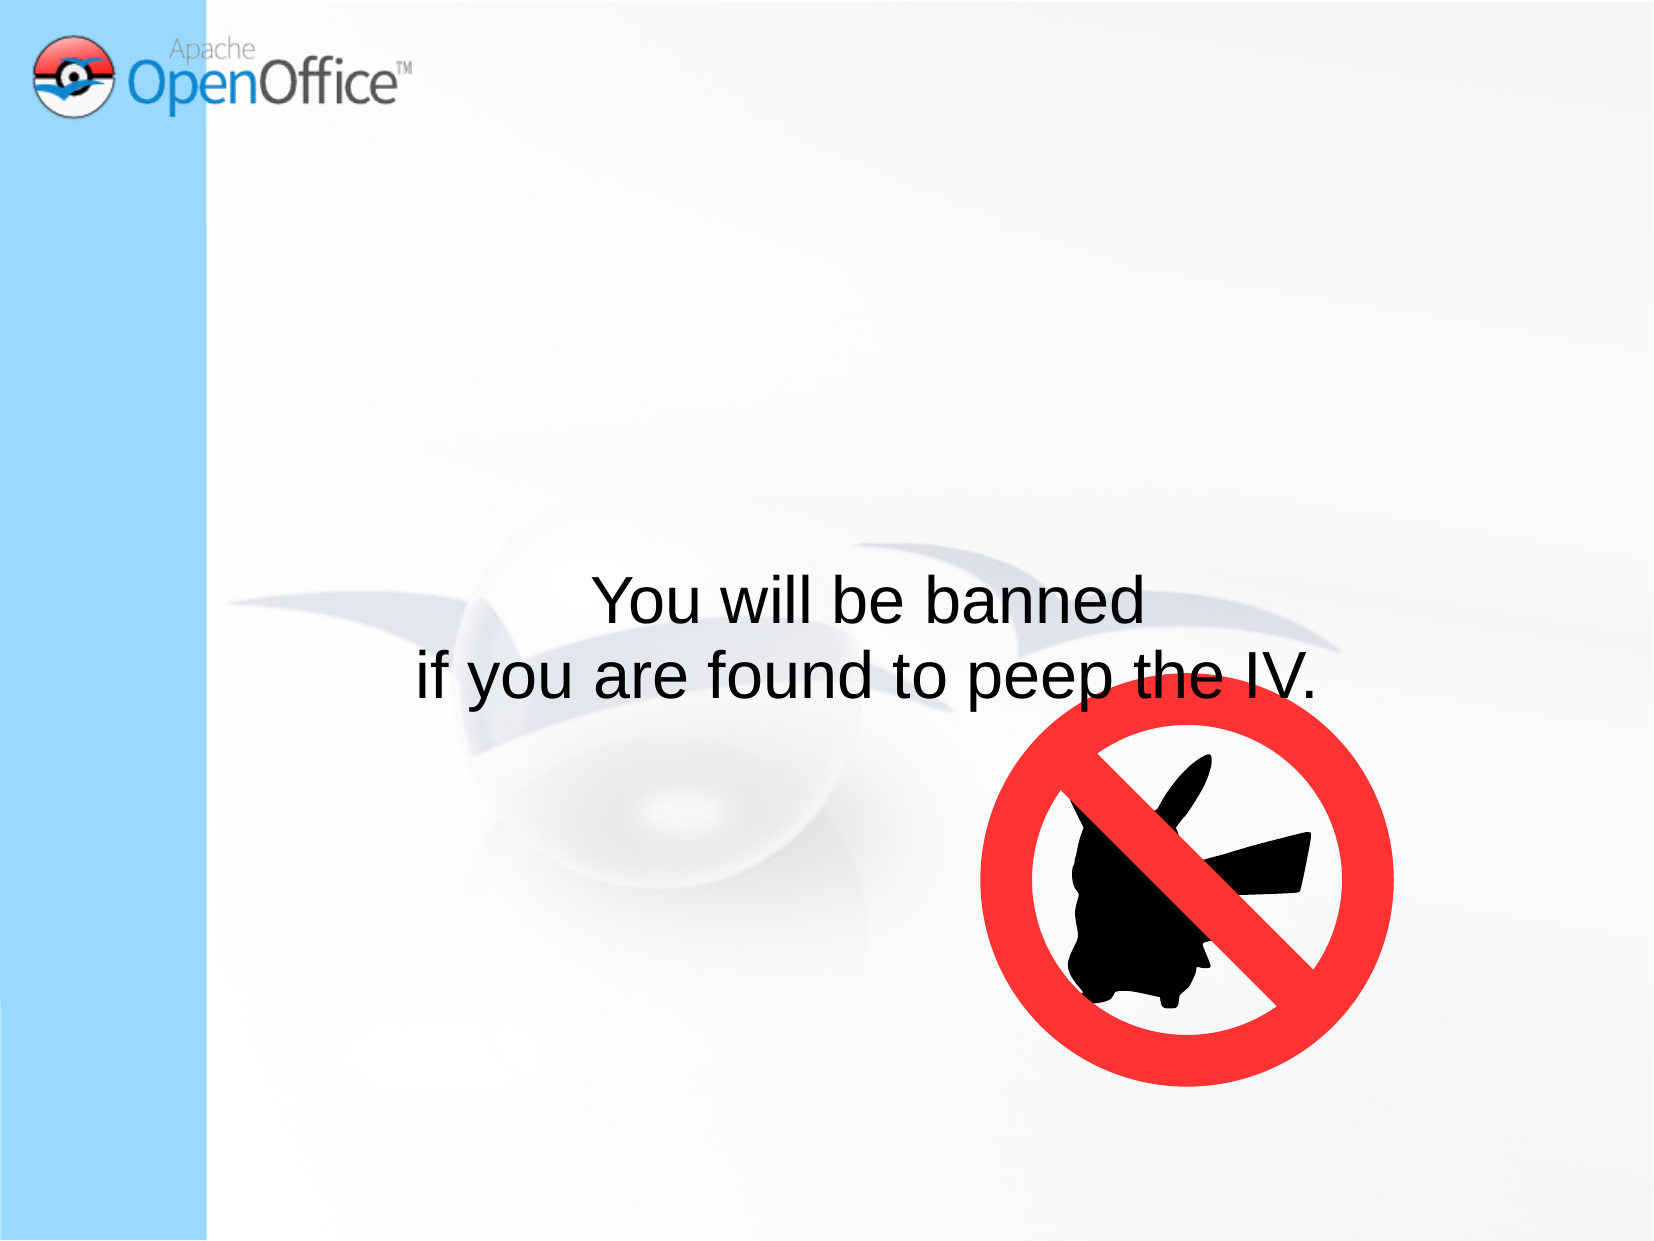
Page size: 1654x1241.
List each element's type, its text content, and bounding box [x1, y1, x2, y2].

subtitle You will be banned if you are found to peep the IV. [165, 108, 1571, 1168]
picture [31, 2, 1654, 1241]
